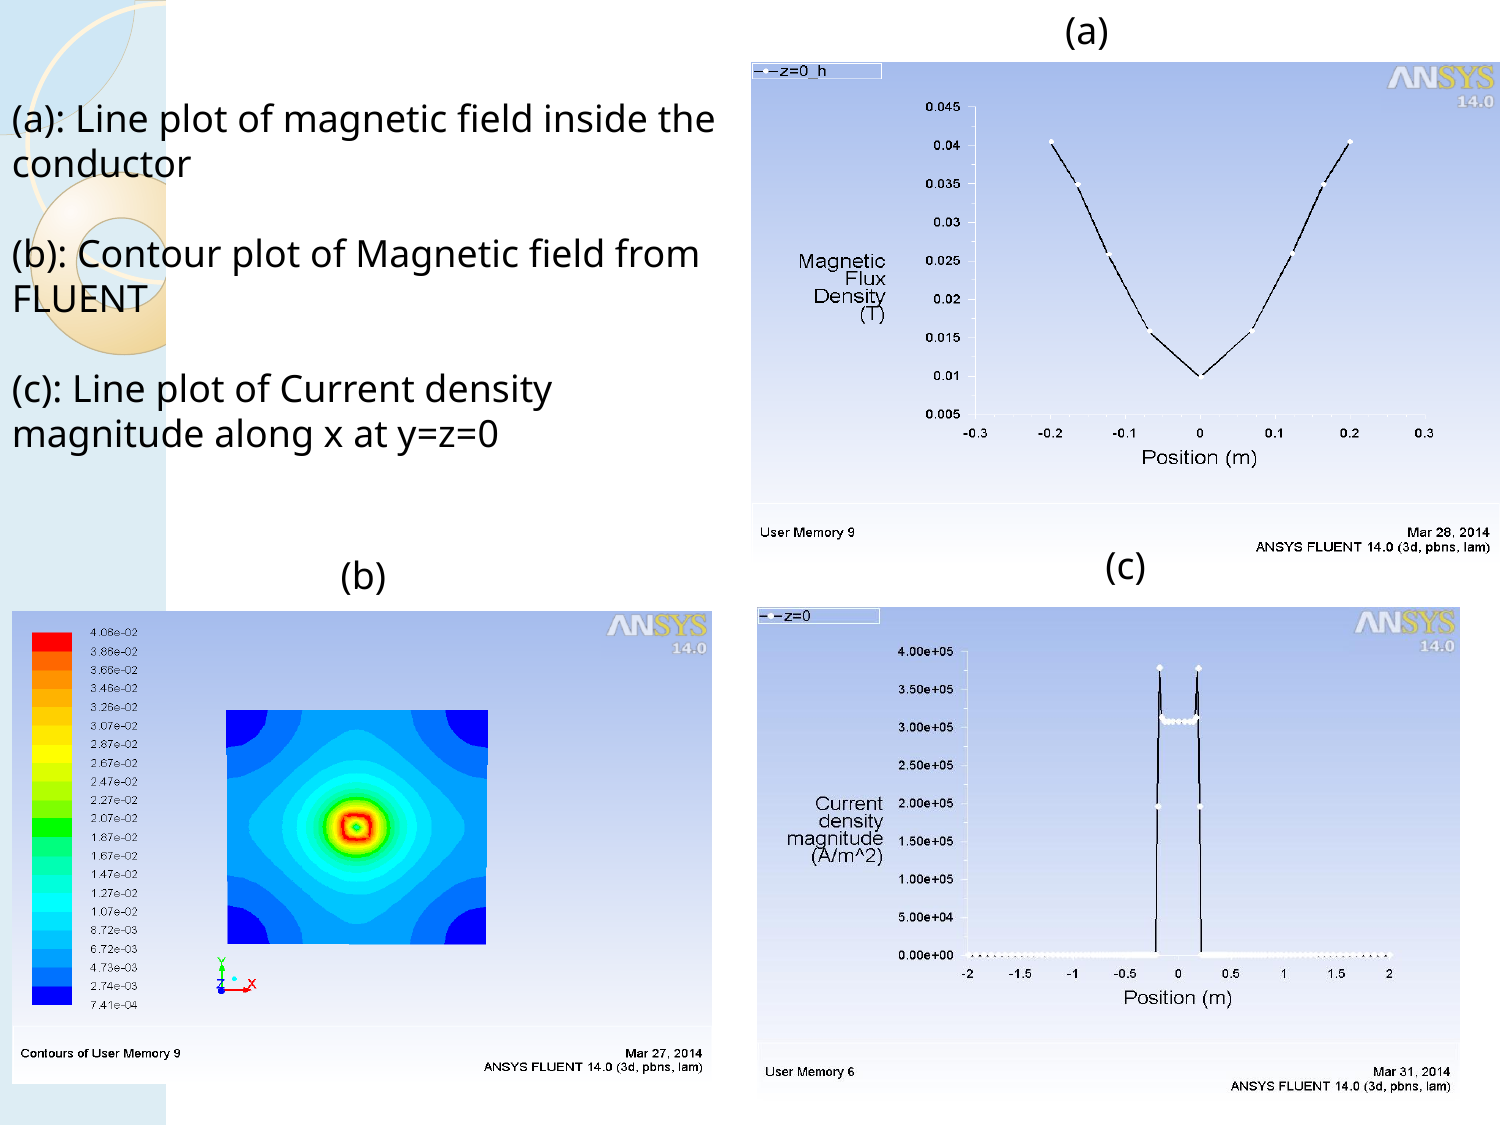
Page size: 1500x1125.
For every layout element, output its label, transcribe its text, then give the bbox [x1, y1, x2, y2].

picture [12, 611, 712, 1084]
text_box (a): Line plot of magnetic field inside the conductor (b): Contour plot of Magnetic field from FLUENT (c): Line plot of Current density magnitude along x at y=z=0 [0, 87, 748, 463]
text_box (c) [1090, 534, 1161, 595]
text_box (b) [325, 544, 402, 605]
text_box (a) [1050, 0, 1124, 60]
picture [751, 62, 1500, 565]
picture [757, 607, 1460, 1104]
